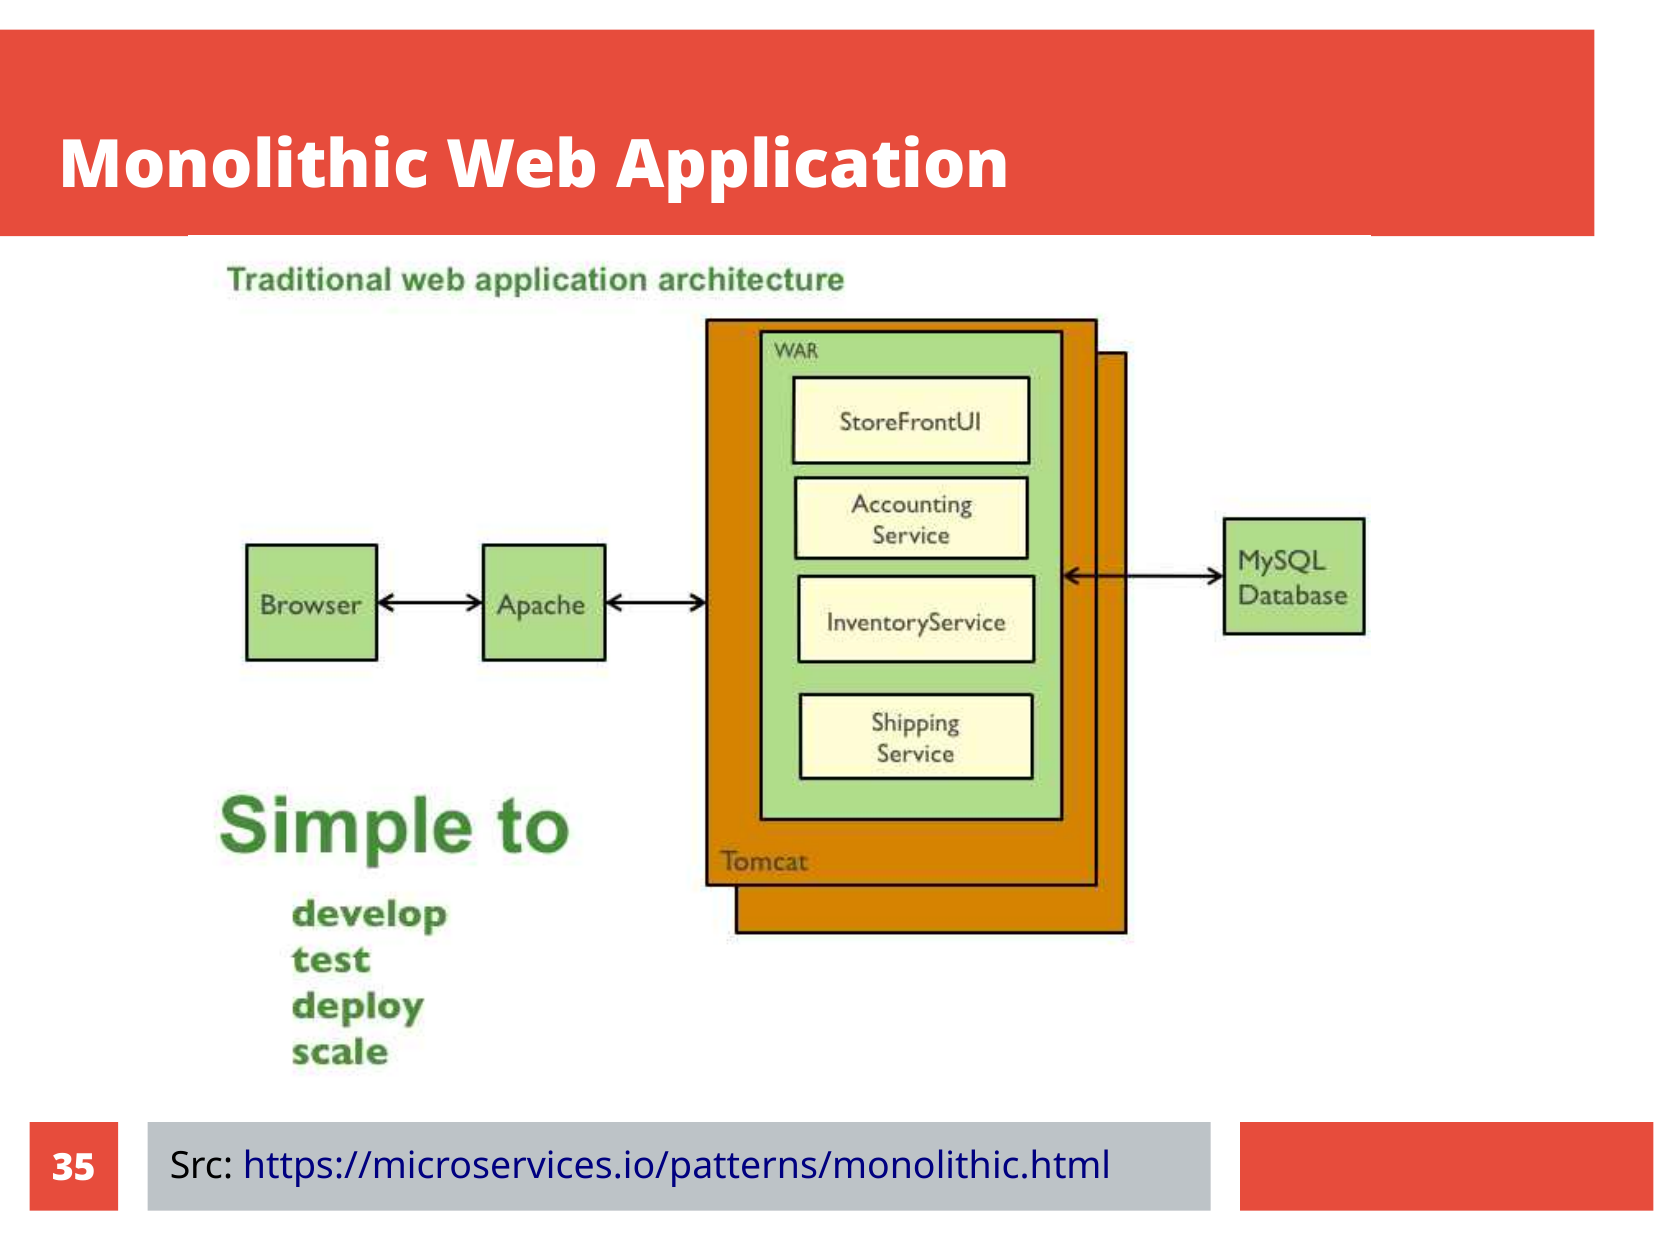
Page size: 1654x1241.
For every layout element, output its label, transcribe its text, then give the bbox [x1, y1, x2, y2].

title Monolithic Web Application [59, 59, 1595, 207]
text_box Src: https://microservices.io/patterns/monolithic.html [155, 1131, 1636, 1194]
picture [188, 235, 1371, 1123]
